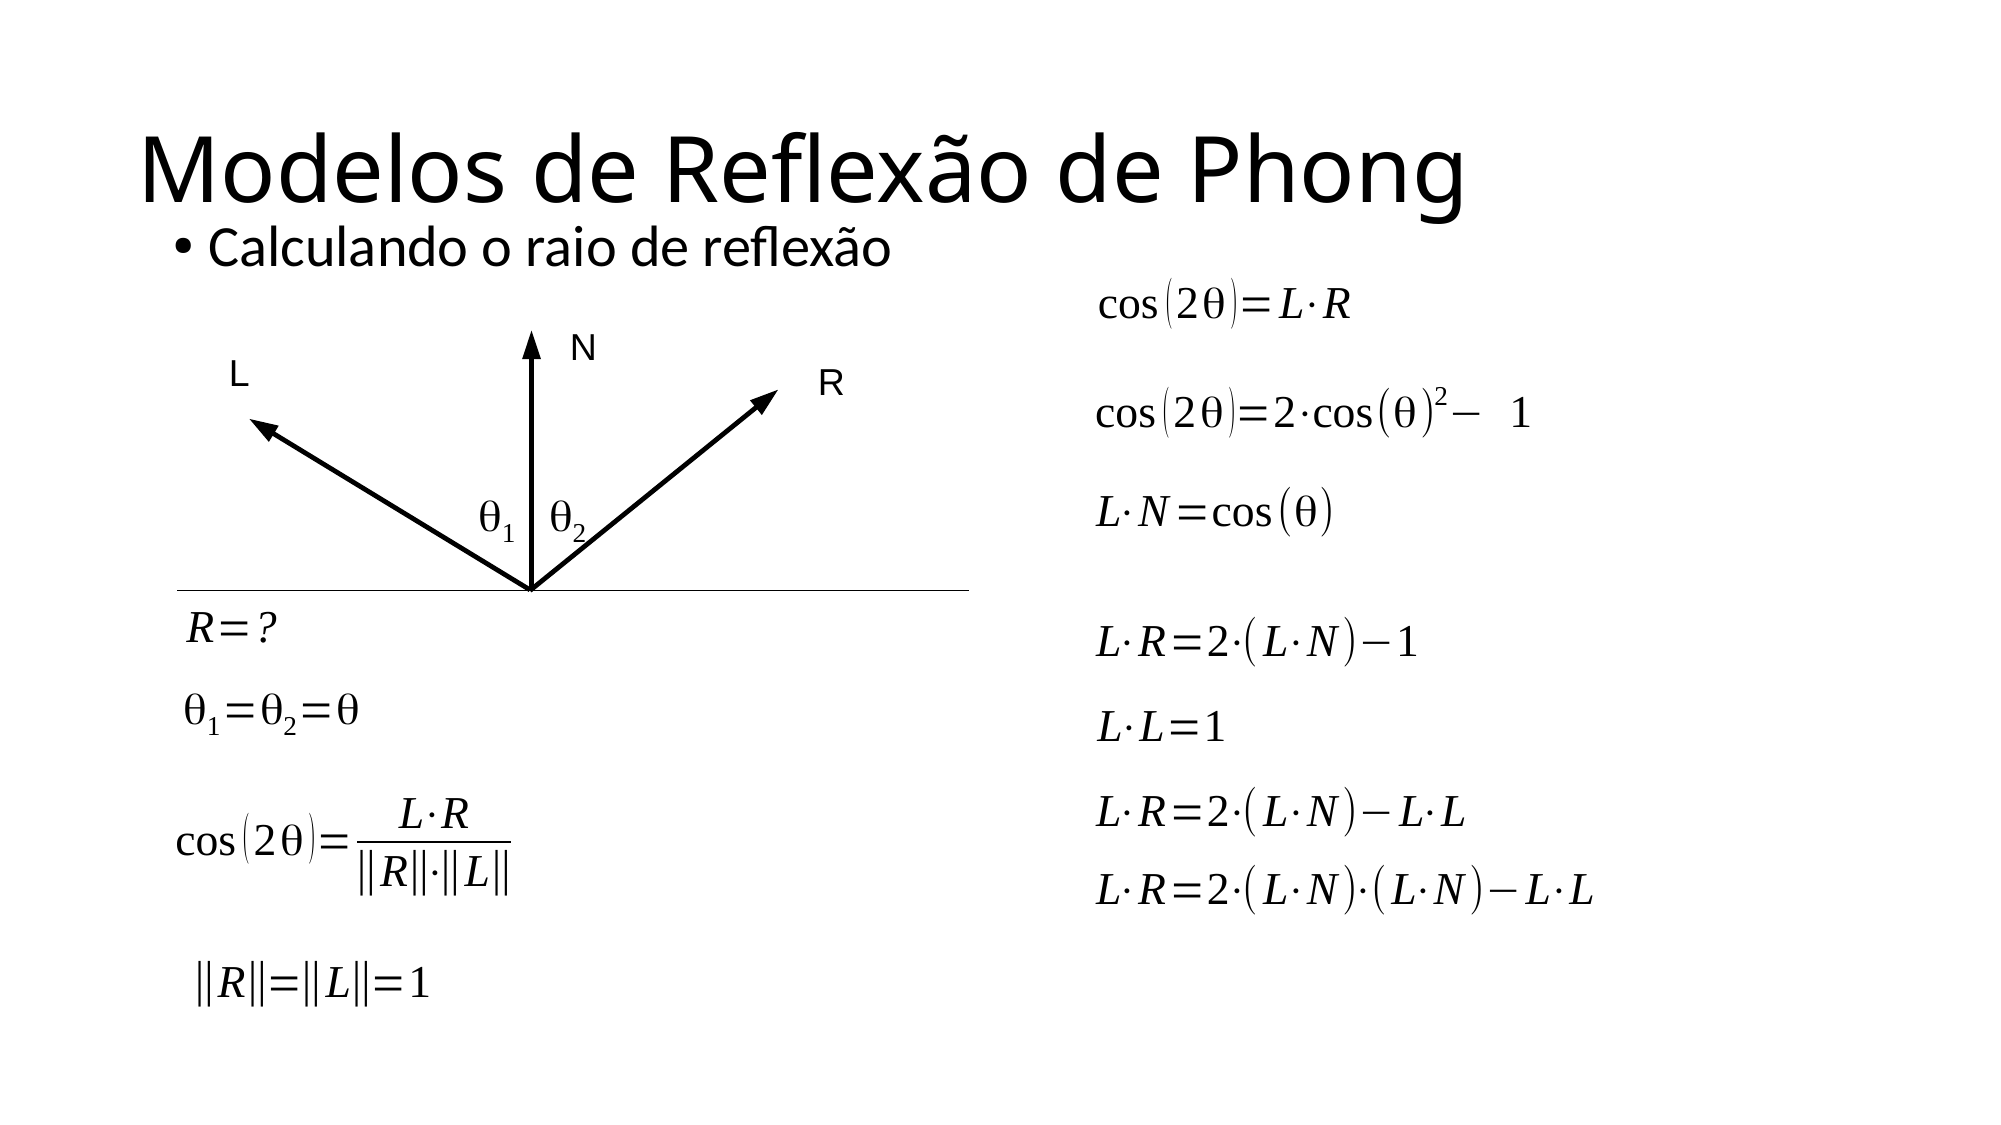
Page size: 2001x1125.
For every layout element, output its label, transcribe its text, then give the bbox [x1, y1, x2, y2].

chart [1086, 862, 1601, 917]
chart [1086, 783, 1474, 839]
chart [1086, 484, 1342, 539]
chart [184, 956, 438, 1010]
subtitle Calculando o raio de reflexão [137, 224, 1863, 1068]
chart [177, 691, 366, 741]
chart [1089, 380, 1538, 441]
text_box N [555, 318, 666, 376]
chart [1086, 614, 1425, 669]
chart [1091, 274, 1359, 331]
chart [542, 498, 593, 548]
text_box L [214, 345, 325, 402]
chart [472, 498, 522, 548]
title Modelos de Reflexão de Phong [137, 59, 1863, 224]
chart [169, 787, 520, 898]
text_box R [803, 354, 898, 411]
chart [177, 602, 285, 653]
chart [1087, 701, 1426, 756]
